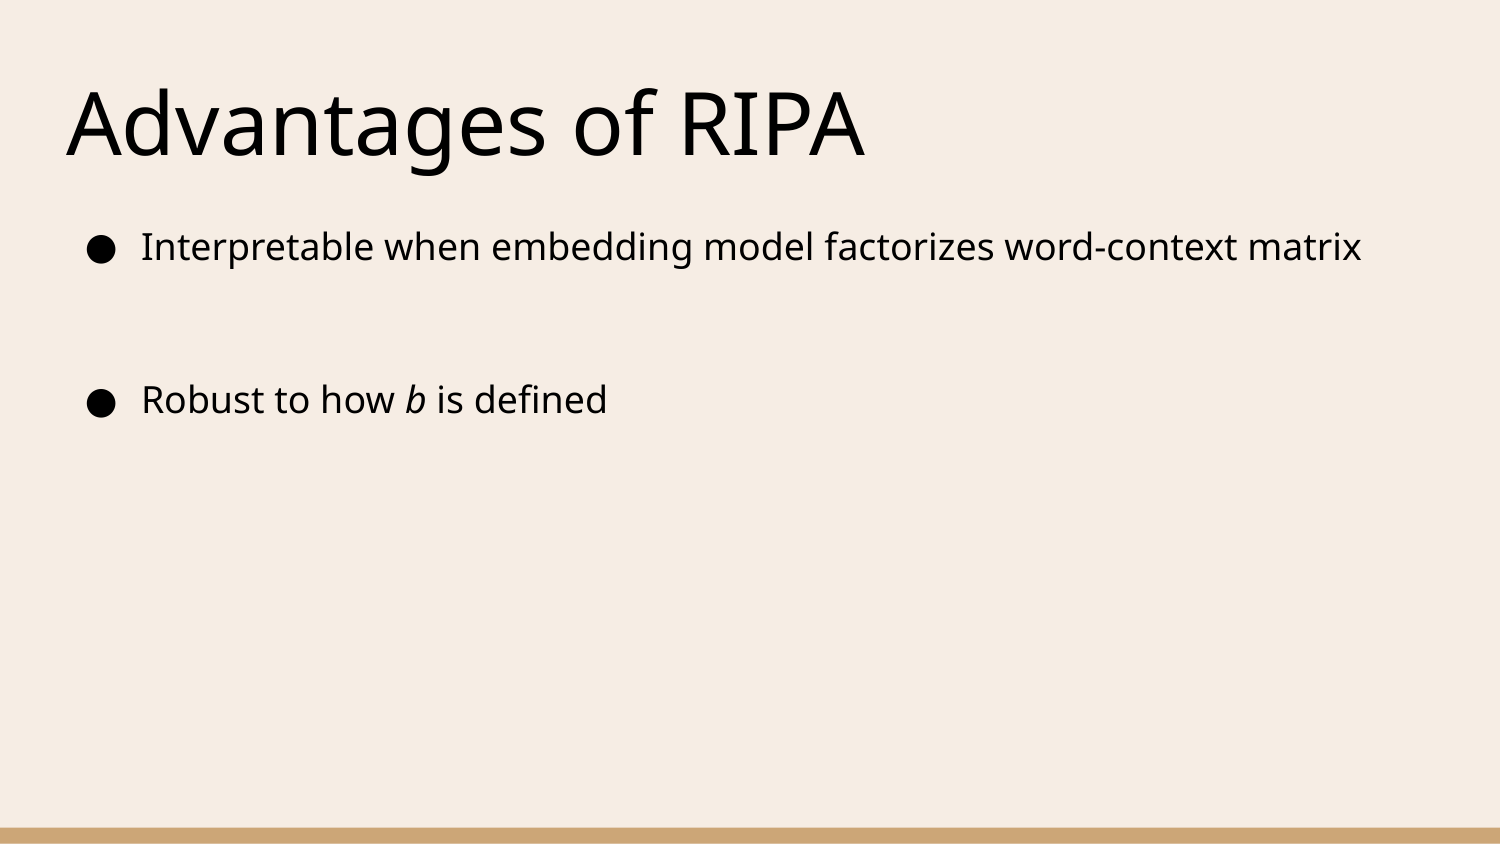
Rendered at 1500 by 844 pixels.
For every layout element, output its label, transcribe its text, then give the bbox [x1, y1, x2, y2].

title Advantages of RIPA [51, 51, 1449, 189]
list Interpretable when embedding model factorizes word-context matrix Robust to how b is defined [51, 200, 1449, 752]
